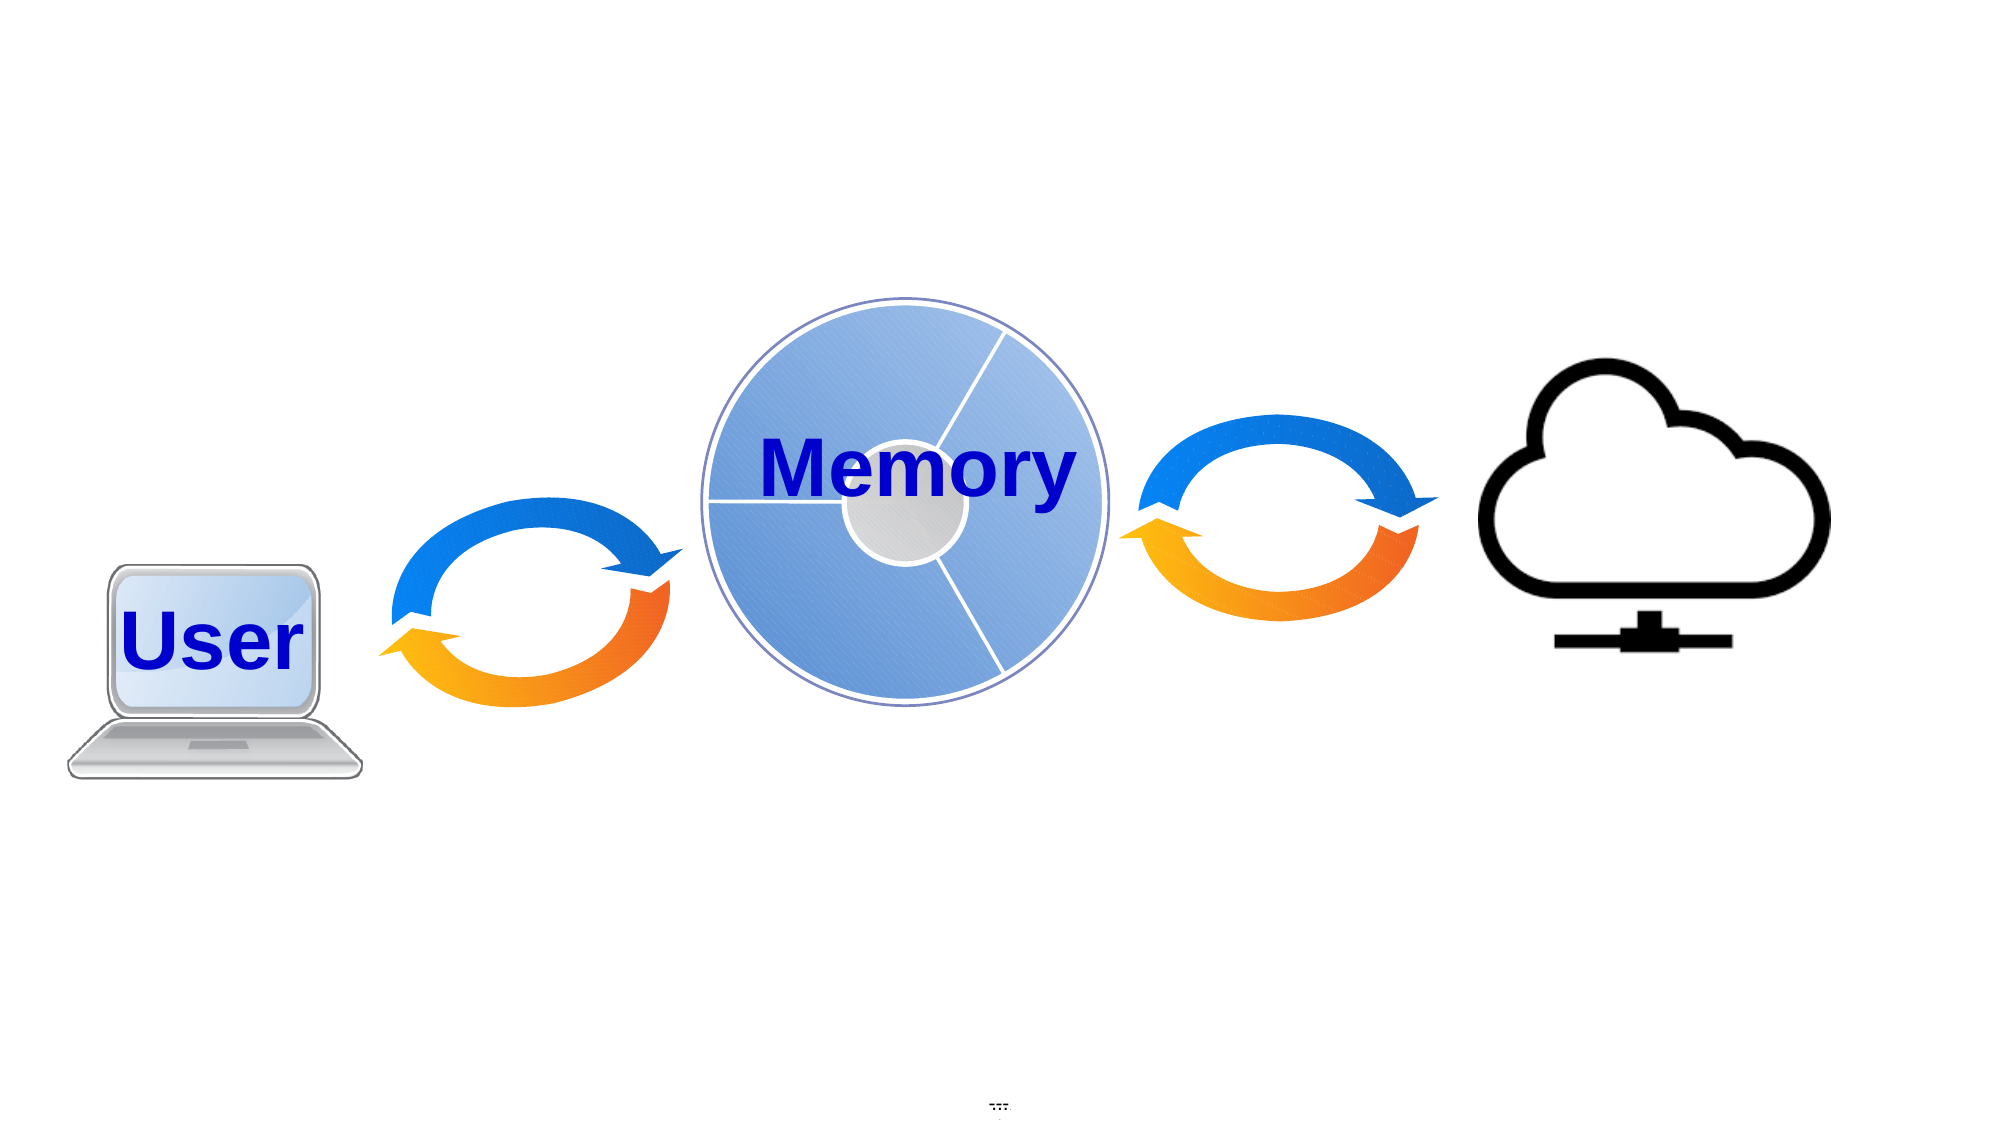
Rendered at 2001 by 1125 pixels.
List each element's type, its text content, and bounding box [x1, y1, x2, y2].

text_box Memory [744, 414, 1113, 616]
text_box User [105, 587, 331, 729]
picture [54, 280, 1443, 796]
picture [1478, 329, 1831, 682]
subtitle [360, 525, 1861, 797]
